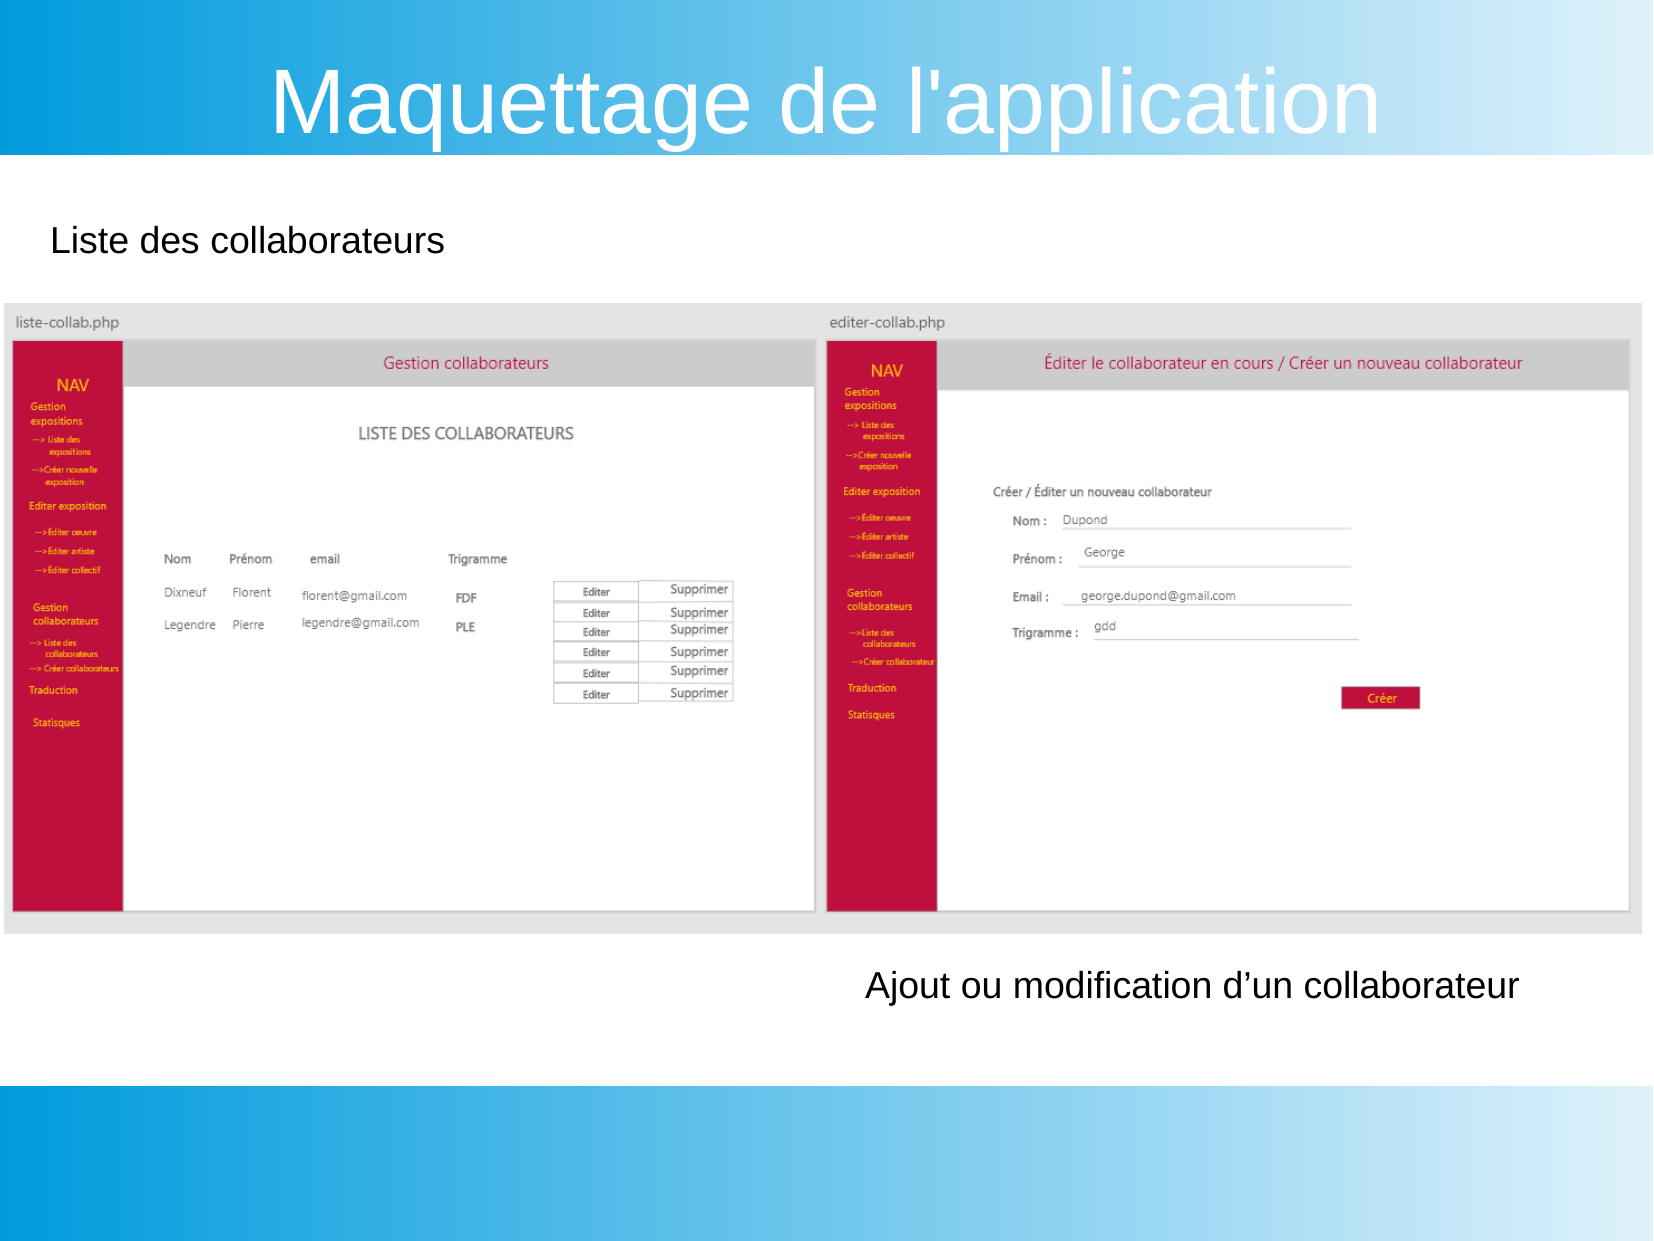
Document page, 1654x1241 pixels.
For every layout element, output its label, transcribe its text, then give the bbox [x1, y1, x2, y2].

text_box Liste des collaborateurs [35, 212, 733, 270]
text_box Ajout ou modification d’un collaborateur [850, 956, 1619, 1014]
picture [4, 303, 1642, 934]
title Maquettage de l'application [82, 49, 1571, 155]
